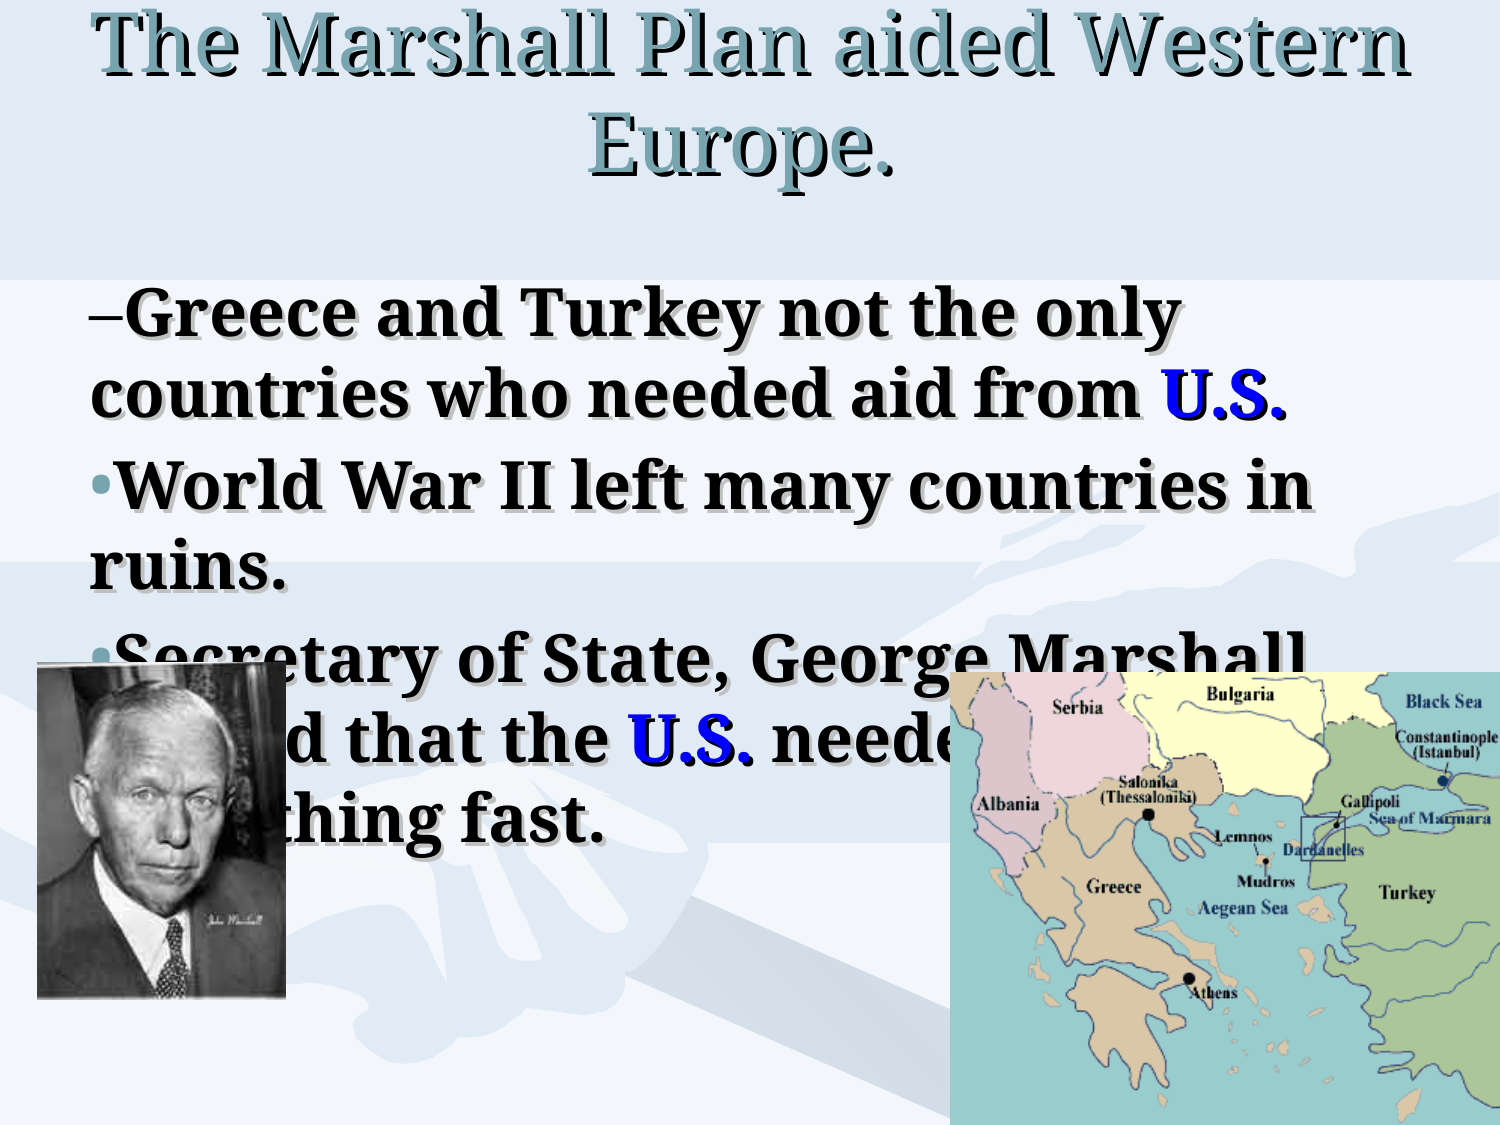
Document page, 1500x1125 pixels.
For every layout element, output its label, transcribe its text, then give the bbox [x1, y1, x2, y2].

picture [950, 672, 1500, 1125]
picture [37, 662, 286, 1000]
title The Marshall Plan aided Western Europe. [0, 31, 1500, 247]
list Greece and Turkey not the only countries who needed aid from U.S. World War II left many countries in ruins. Secretary of State, George Marshall argued that the U.S. needed to do something fast. [75, 262, 1426, 1001]
